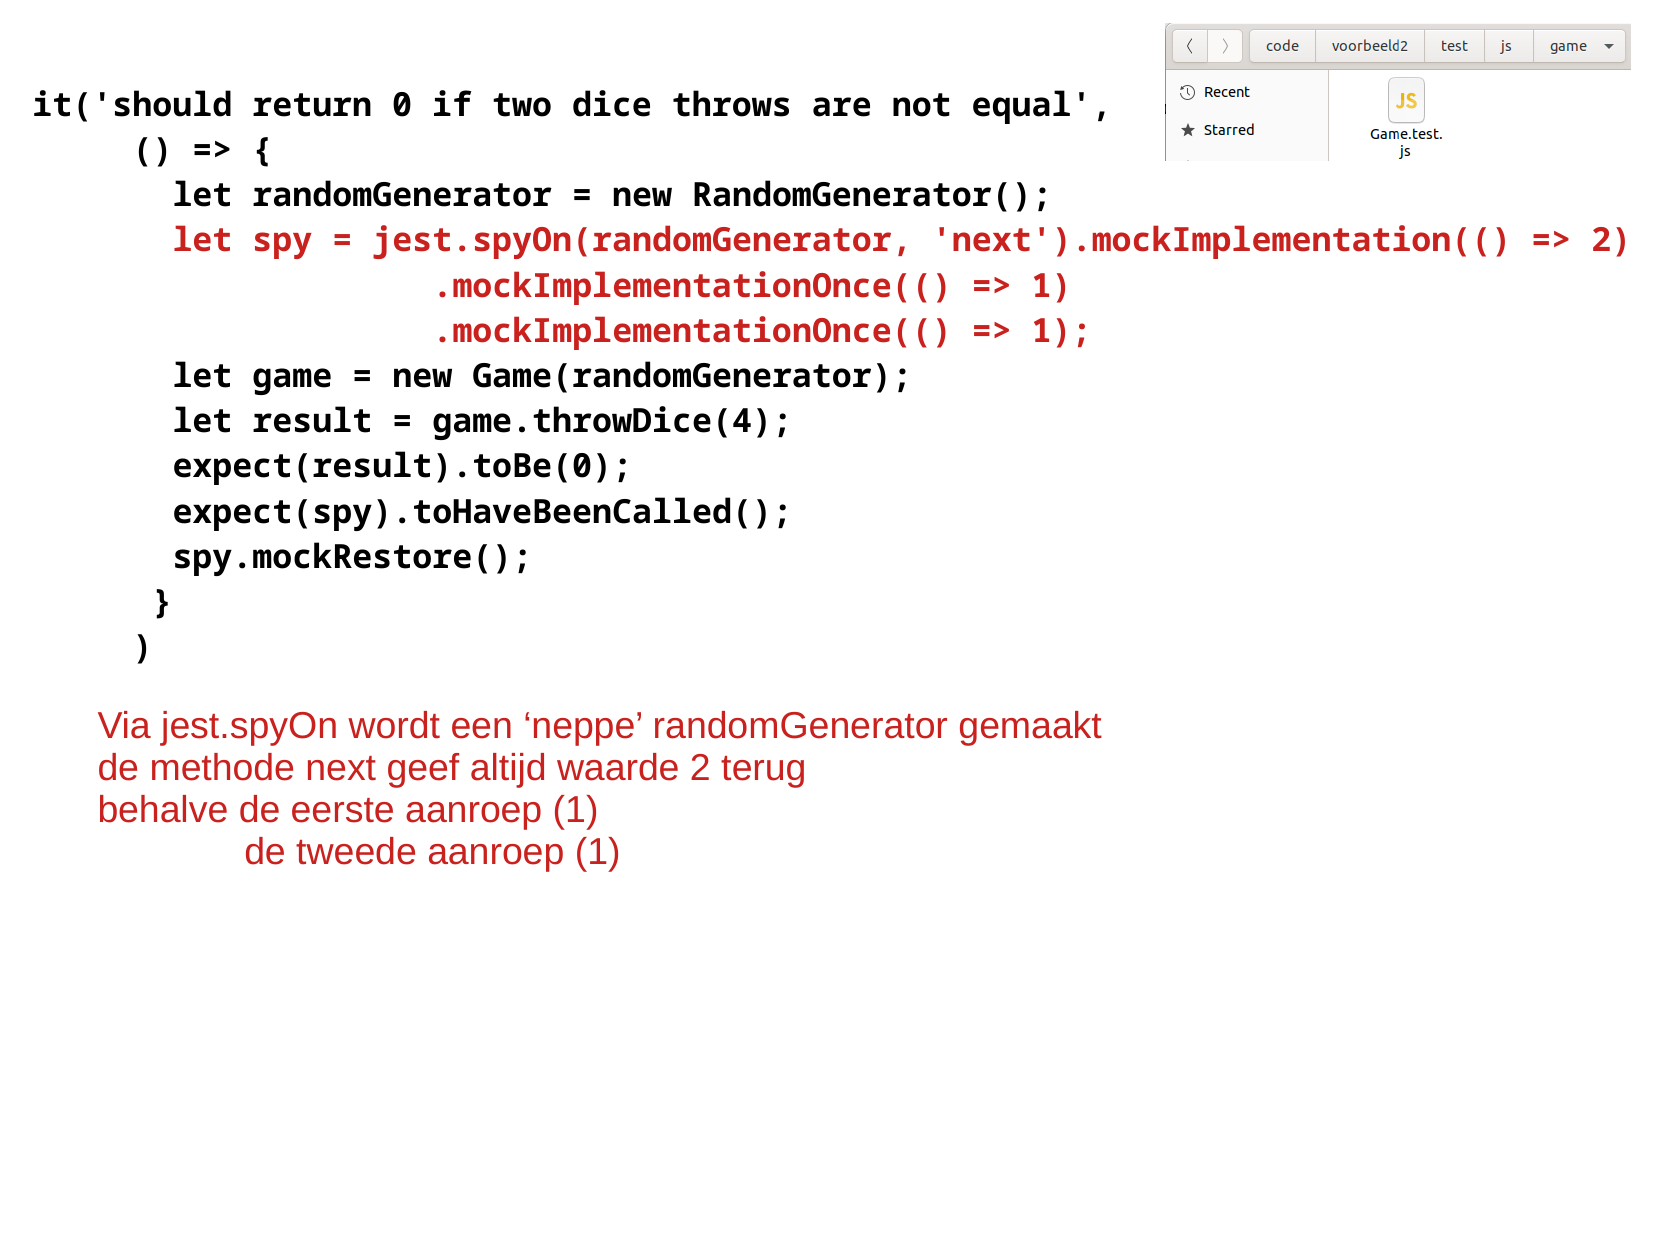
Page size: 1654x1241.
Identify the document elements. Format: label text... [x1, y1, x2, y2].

picture [1165, 23, 1631, 161]
text_box it('should return 0 if two dice throws are not equal', () => { let randomGenerator = new RandomGenerator(); let spy = jest.spyOn(randomGenerator, 'next').mockImplementation(() => 2) .mockImplementationOnce(() => 1) .mockImplementationOnce(() => 1); let game = new Game(randomGenerator); let result = game.throwDice(4); expect(result).toBe(0); expect(spy).toHaveBeenCalled(); spy.mockRestore(); } ) [17, 73, 1654, 715]
text_box Via jest.spyOn wordt een ‘neppe’ randomGenerator gemaakt de methode next geef altijd waarde 2 terug behalve de eerste aanroep (1) de tweede aanroep (1) [82, 696, 1312, 880]
